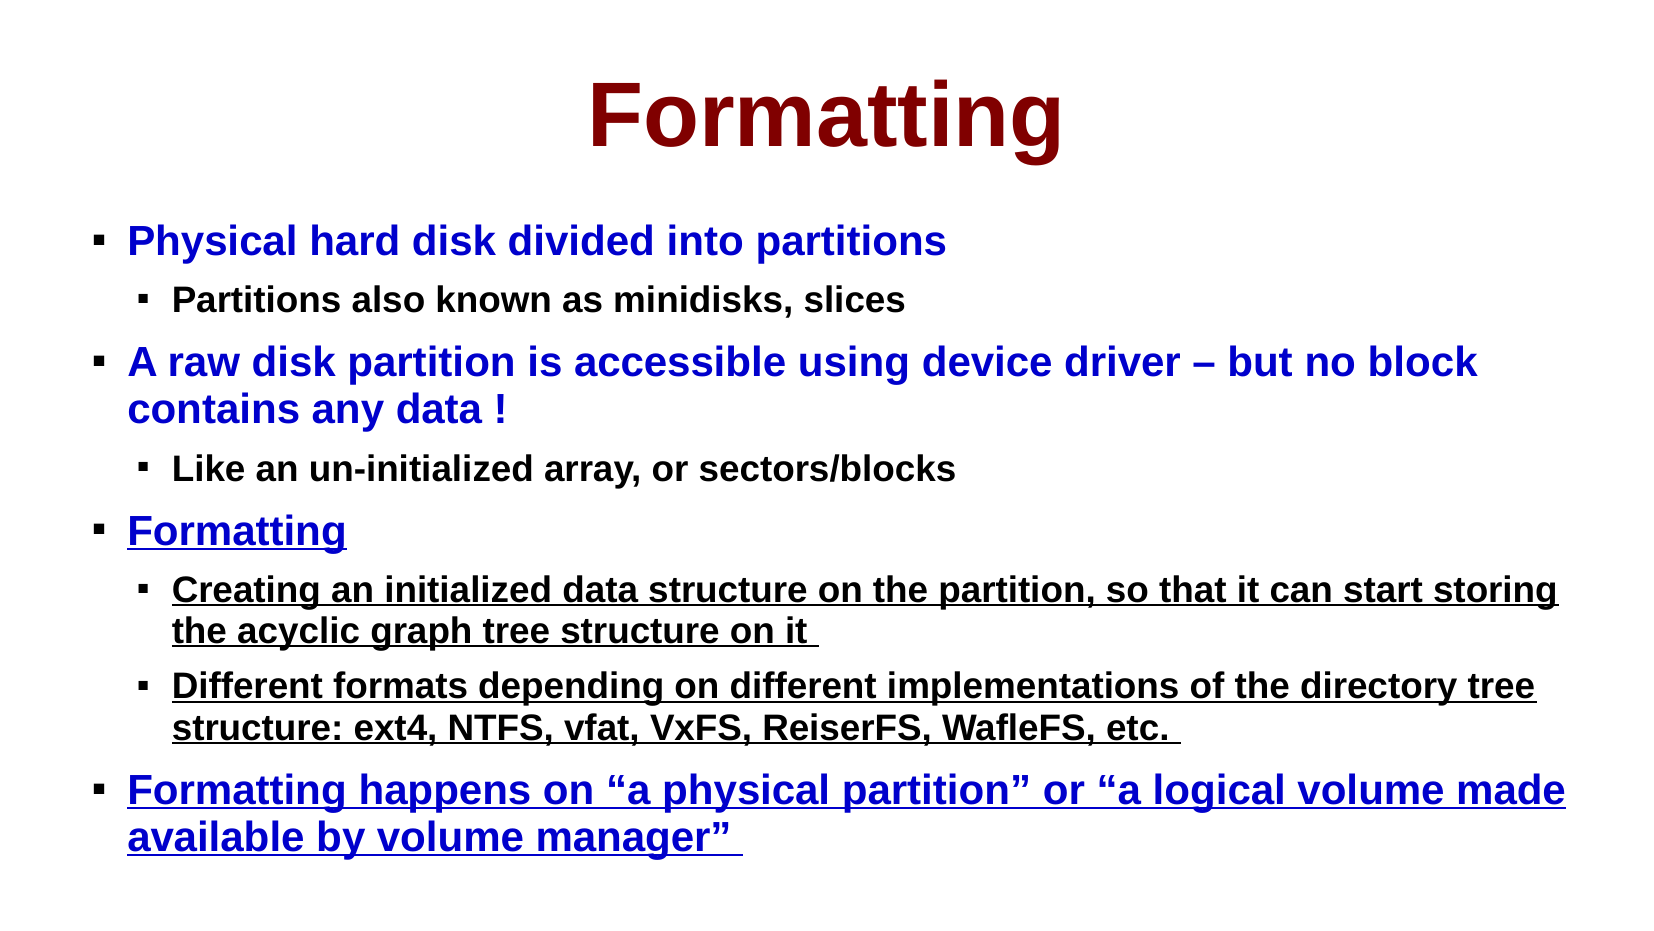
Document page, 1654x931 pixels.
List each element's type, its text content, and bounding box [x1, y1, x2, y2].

title Formatting [82, 37, 1571, 193]
list Physical hard disk divided into partitions Partitions also known as minidisks, slices A raw disk partition is accessible using device driver – but no block contains any data ! Like an un-initialized array, or sectors/blocks Formatting Creating an initialized data structure on the partition, so that it can start storing the acyclic graph tree structure on it Different formats depending on different implementations of the directory tree structure: ext4, NTFS, vfat, VxFS, ReiserFS, WafleFS, etc. Formatting happens on “a physical partition” or “a logical volume made available by volume manager” [82, 217, 1571, 863]
